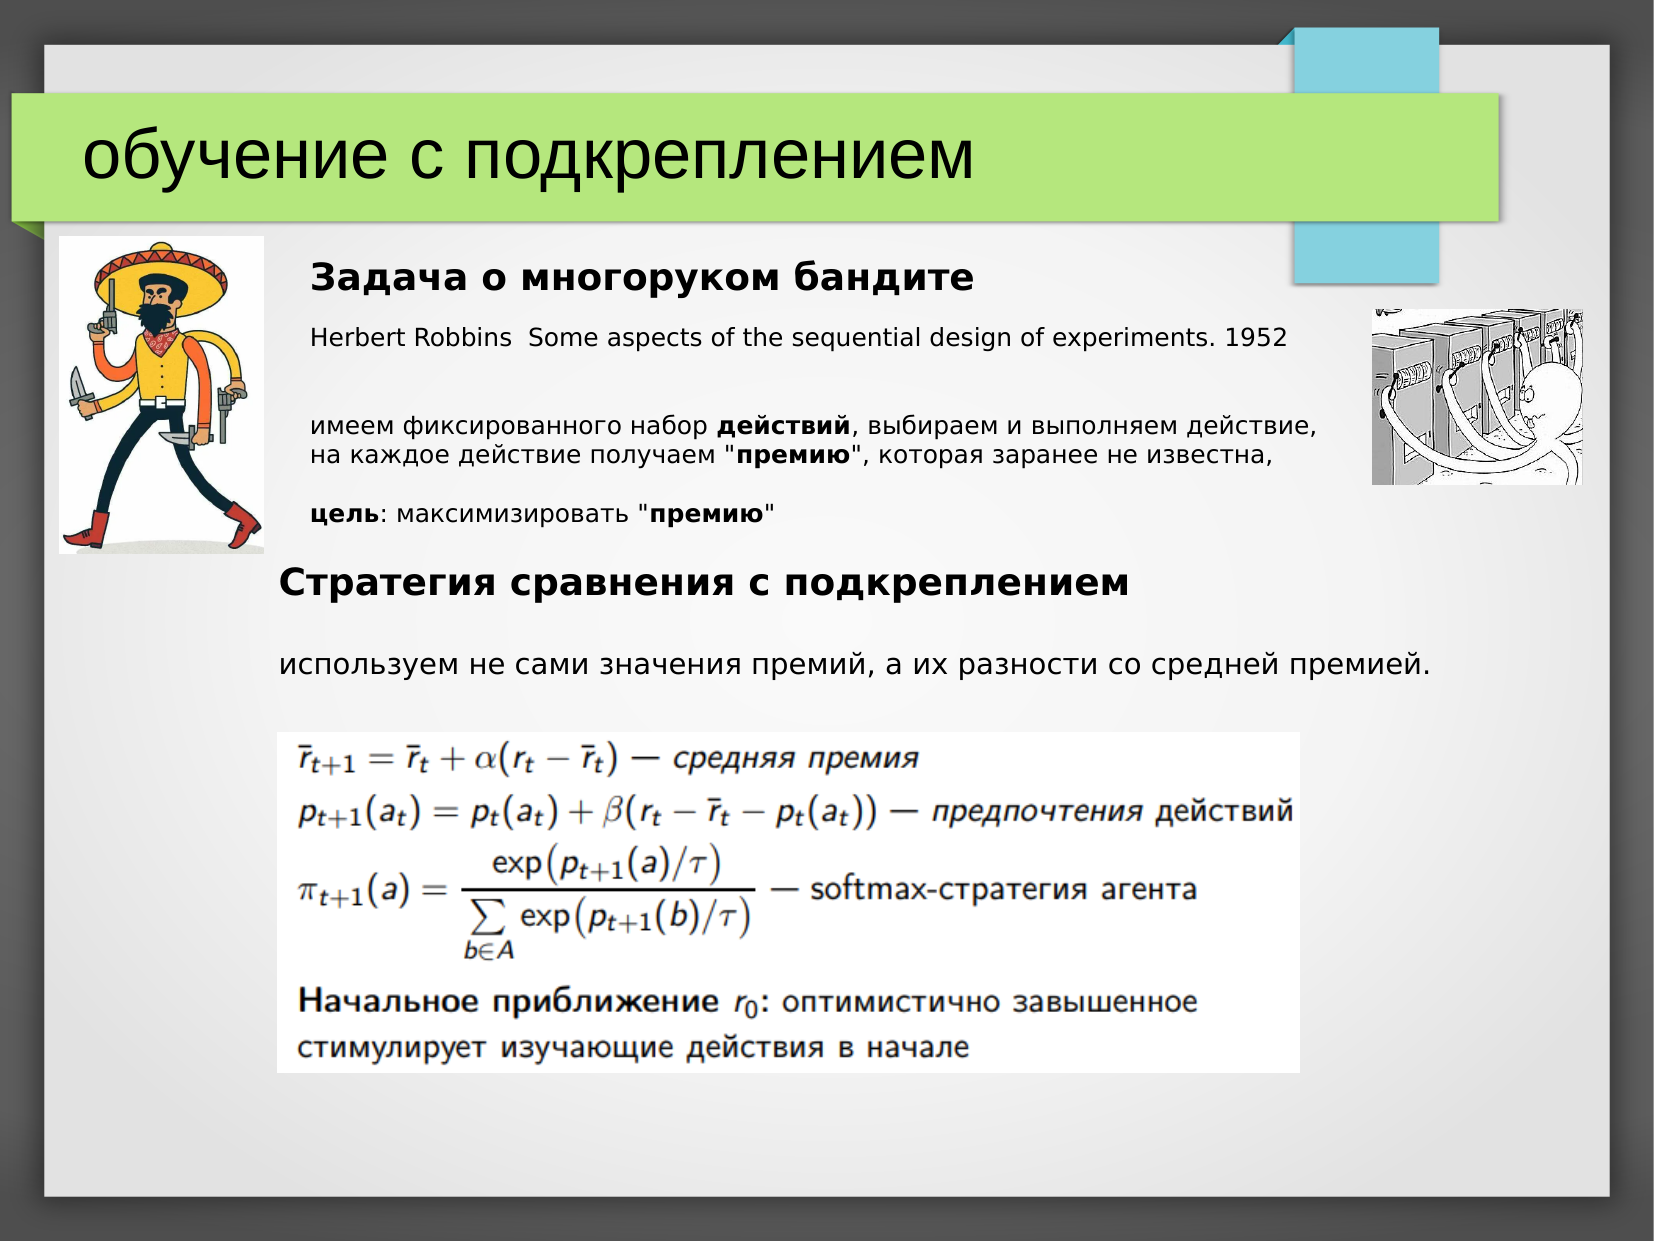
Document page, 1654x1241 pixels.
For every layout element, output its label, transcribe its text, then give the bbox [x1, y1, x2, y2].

picture [0, 0, 1654, 1241]
text_box Задача о многоруком бандите Herbert Robbins Some aspects of the sequential design of experiments. 1952 имеем фиксированного набор действий, выбираем и выполняем действие, на каждое действие получаем "премию", которая заранее не известна, цель: максимизировать "премию" [295, 248, 1406, 553]
text_box Стратегия сравнения с подкреплением используем не сами значения премий, а их разности со средней премией. [263, 553, 1505, 724]
title обучение с подкреплением [82, 94, 1264, 213]
